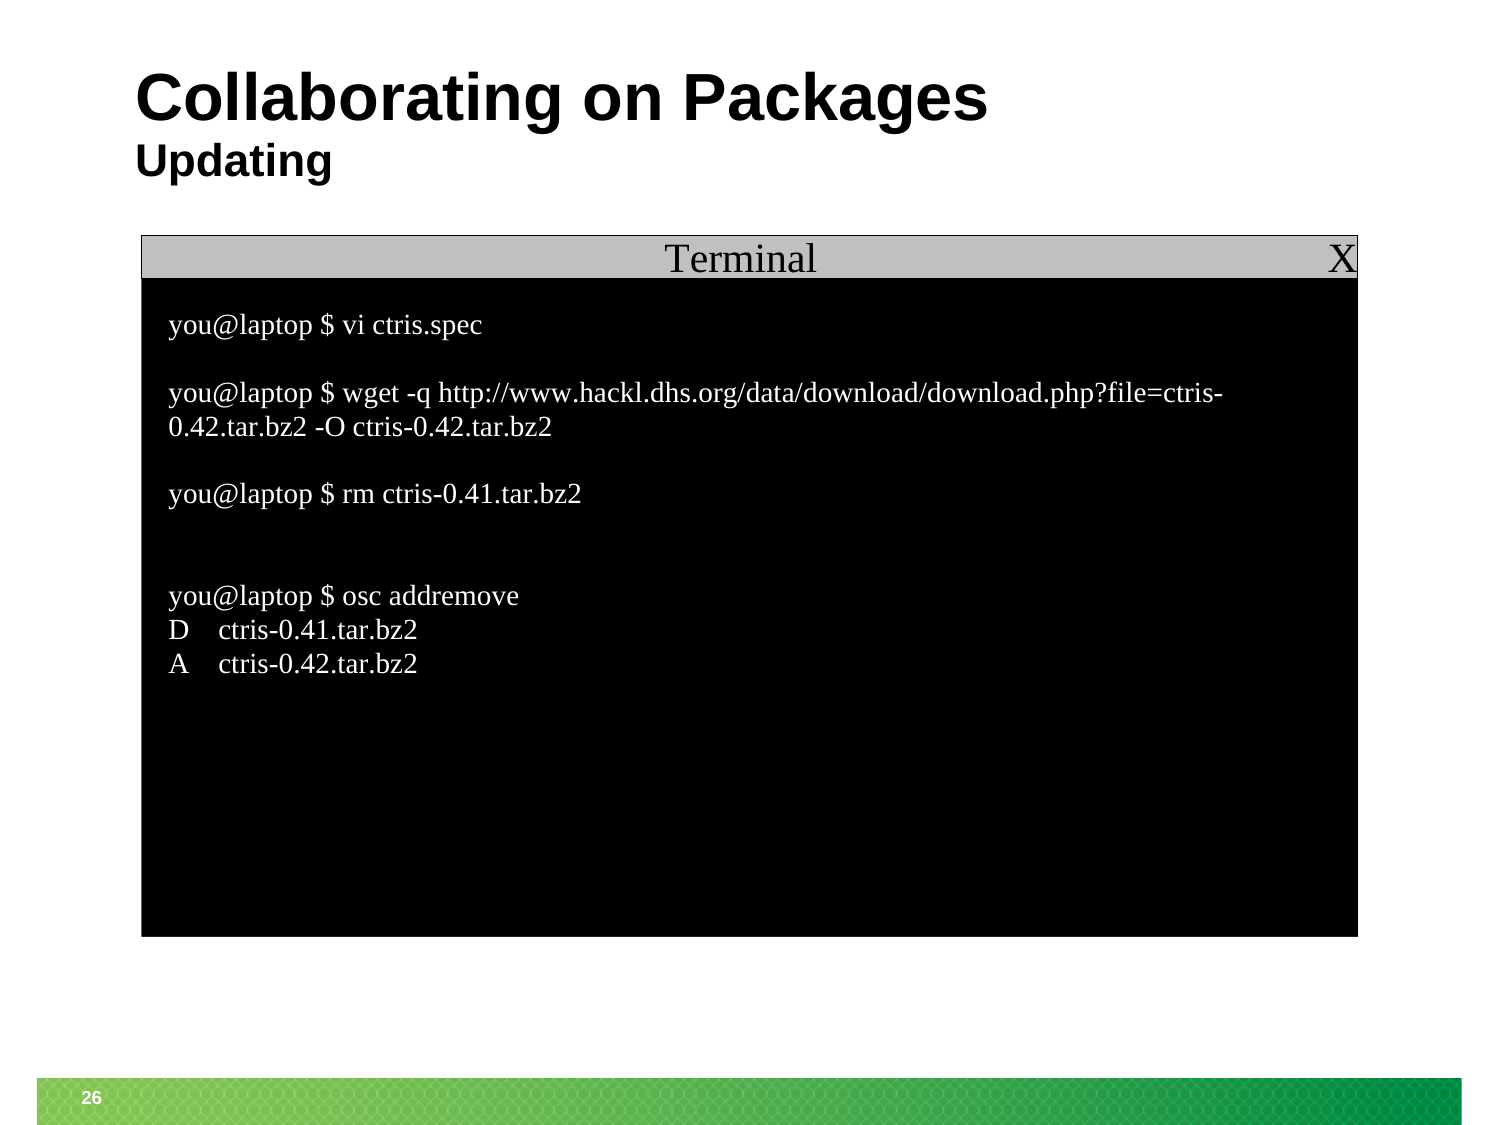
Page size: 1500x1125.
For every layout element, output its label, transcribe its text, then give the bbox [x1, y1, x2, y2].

picture [36, 1078, 1462, 1125]
title Collaborating on Packages Updating [135, 41, 1372, 204]
text_box you@laptop $ vi ctris.spec you@laptop $ wget -q http://www.hackl.dhs.org/data/download/download.php?file=ctris-0.42.tar.bz2 -O ctris-0.42.tar.bz2 you@laptop $ rm ctris-0.41.tar.bz2 you@laptop $ osc addremove D ctris-0.41.tar.bz2 A ctris-0.42.tar.bz2 [168, 307, 1335, 919]
text_box Terminal X [141, 235, 1358, 278]
text_box [141, 278, 1358, 937]
